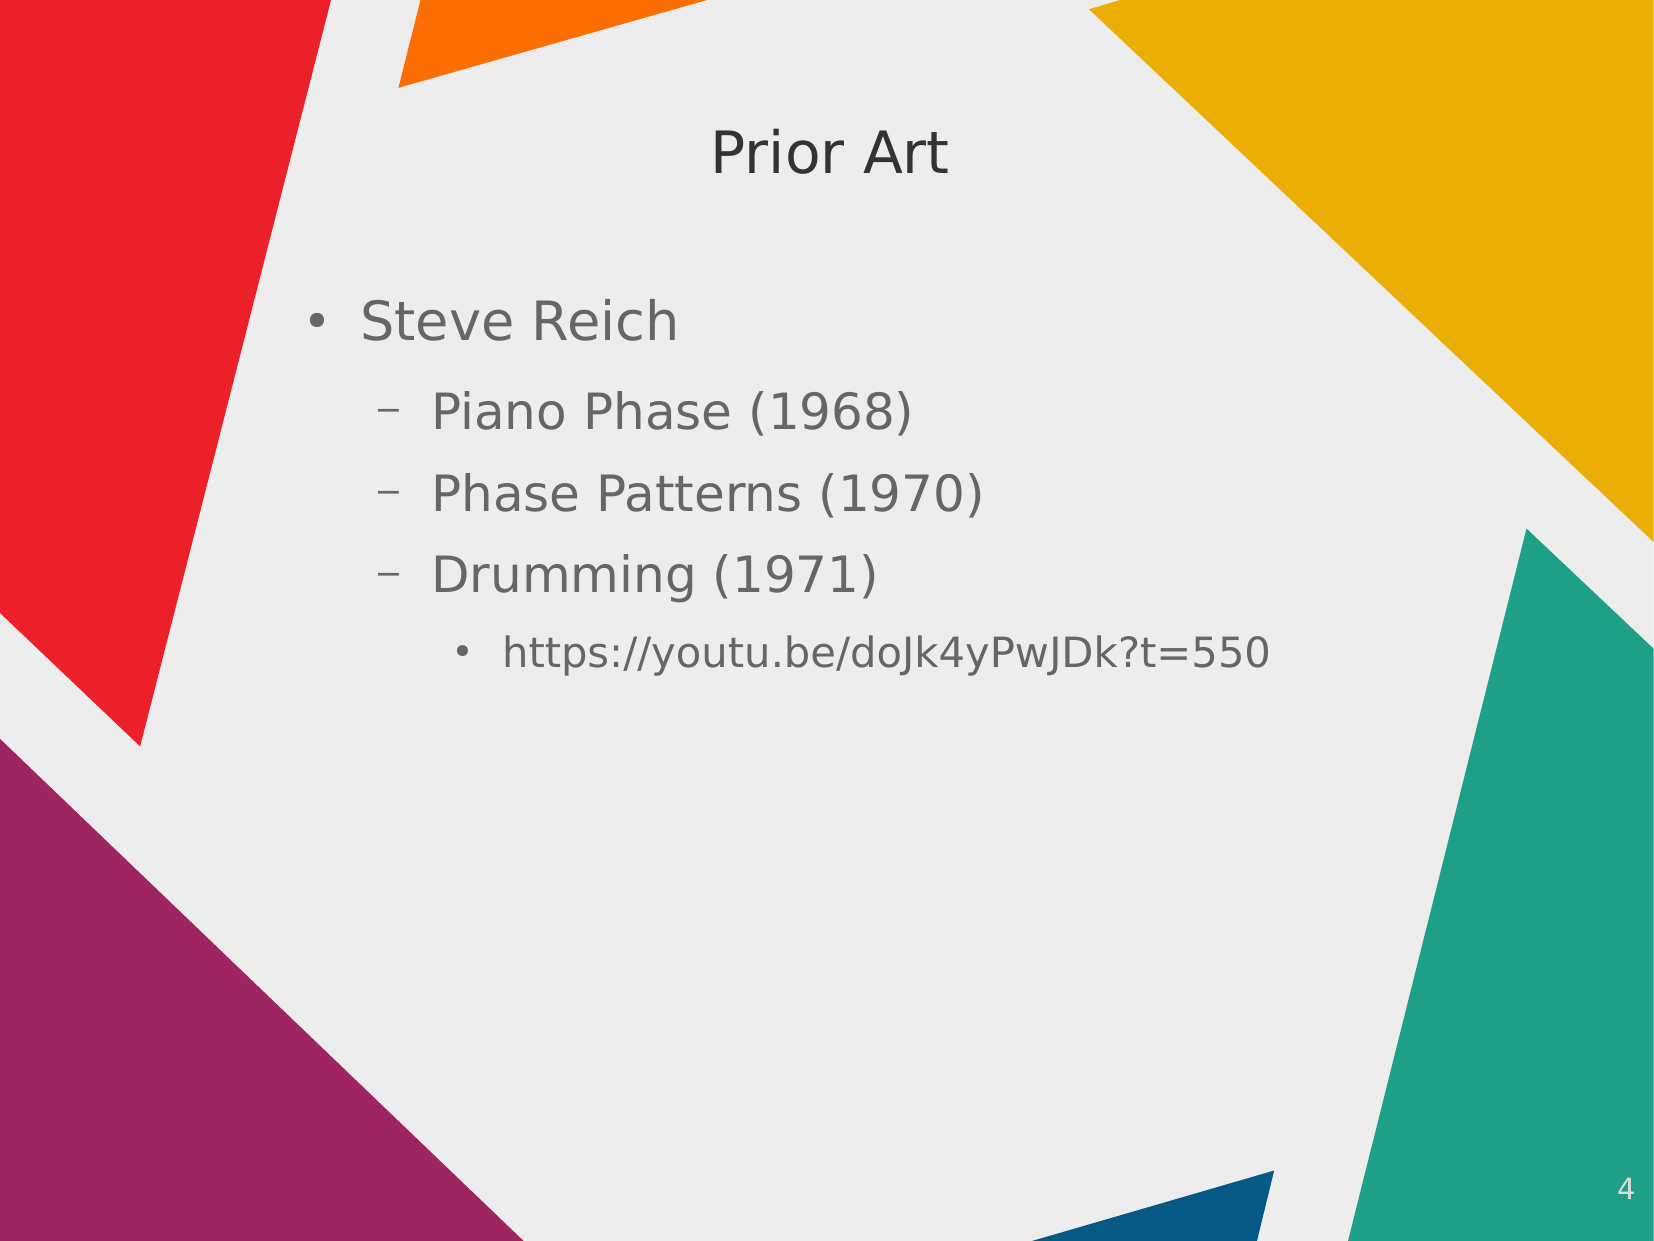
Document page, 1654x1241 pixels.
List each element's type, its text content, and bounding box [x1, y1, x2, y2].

title Prior Art [289, 49, 1372, 257]
list Steve Reich Piano Phase (1968) Phase Patterns (1970) Drumming (1971) https://youtu.be/doJk4yPwJDk?t=550 [289, 290, 1372, 1090]
